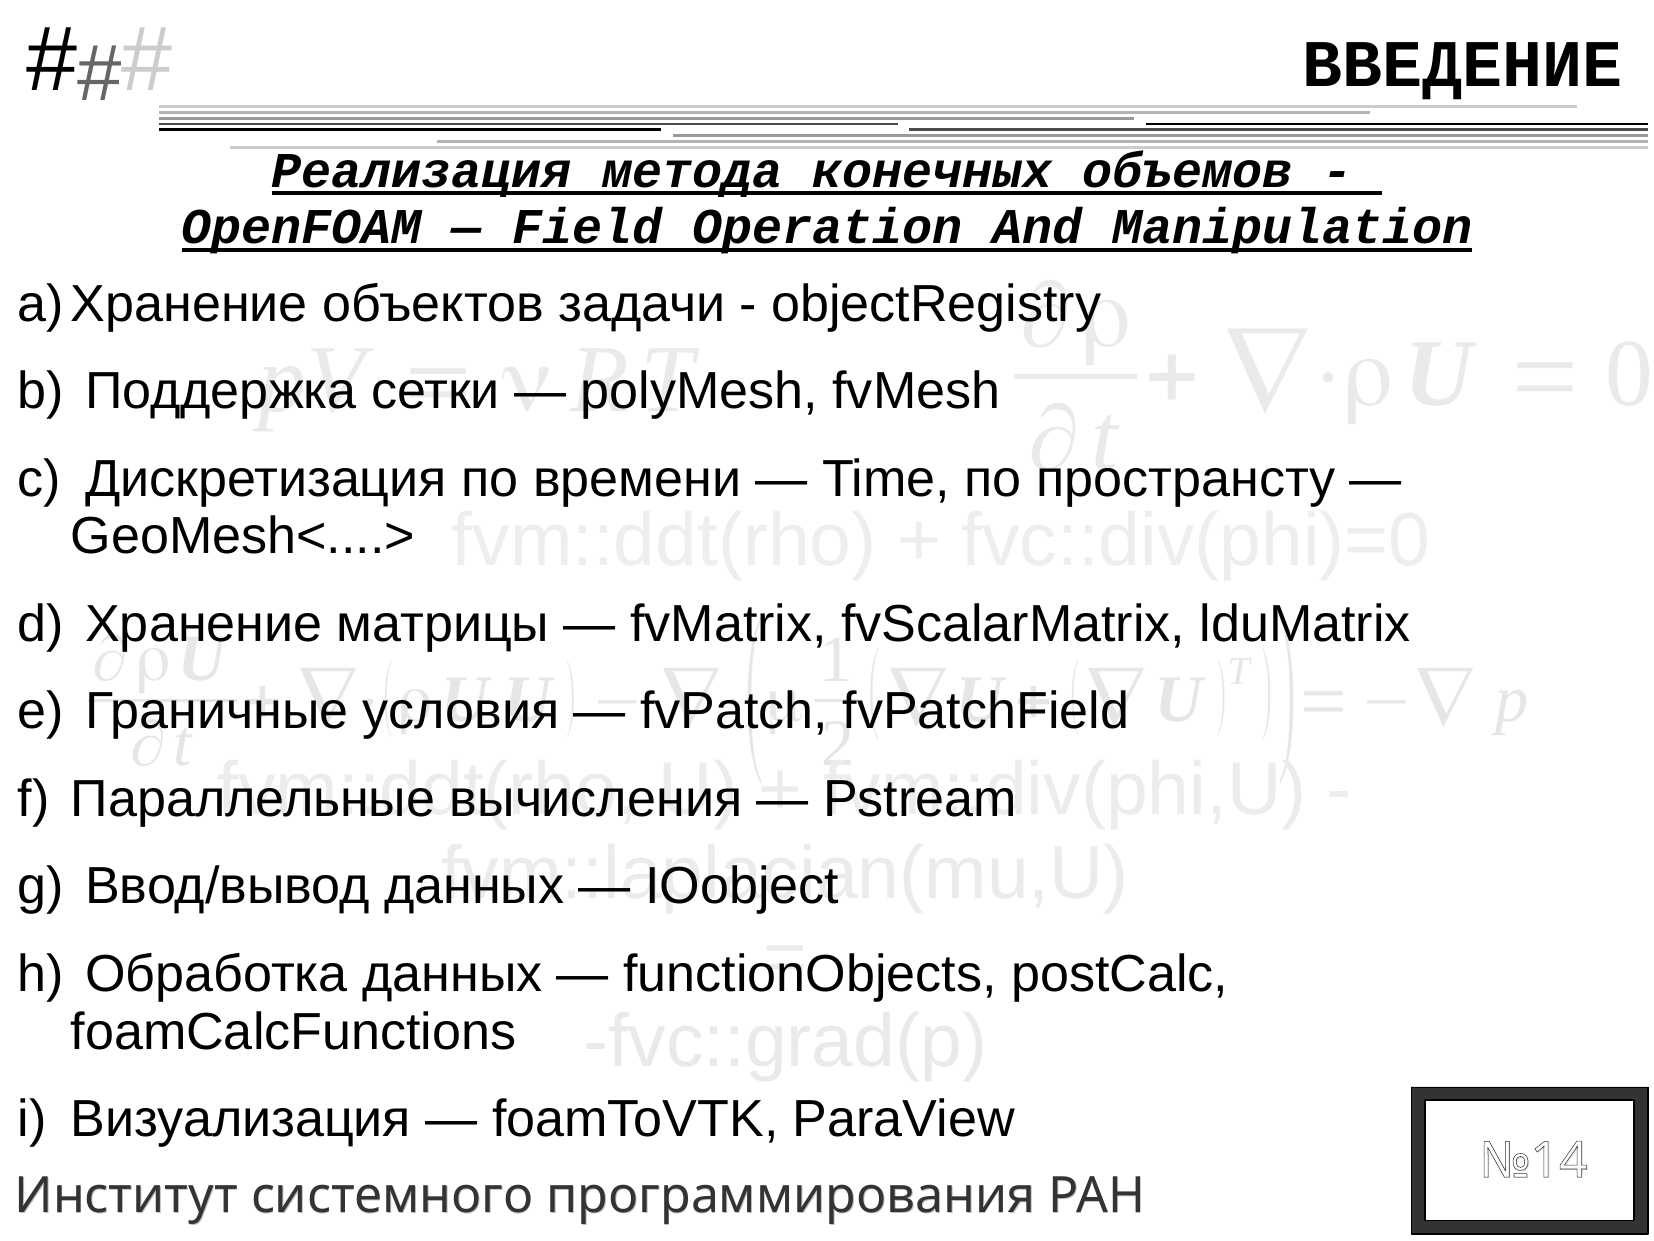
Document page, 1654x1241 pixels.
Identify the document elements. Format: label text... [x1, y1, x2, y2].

list Хранение объектов задачи - objectRegistry Поддержка сетки — polyMesh, fvMesh Дискретизация по времени — Time, по пространсту — GeoMesh<....> Хранение матрицы — fvMatrix, fvScalarMatrix, lduMatrix Граничные условия — fvPatch, fvPatchField Параллельные вычисления — Pstream Ввод/вывод данных — IOobject Обработка данных — functionObjects, postCalc, foamCalcFunctions Визуализация — foamToVTK, ParaView [0, 274, 1654, 1143]
title Реализация метода конечных объемов - OpenFOAM — Field Operation And Manipulation [0, 144, 1654, 260]
